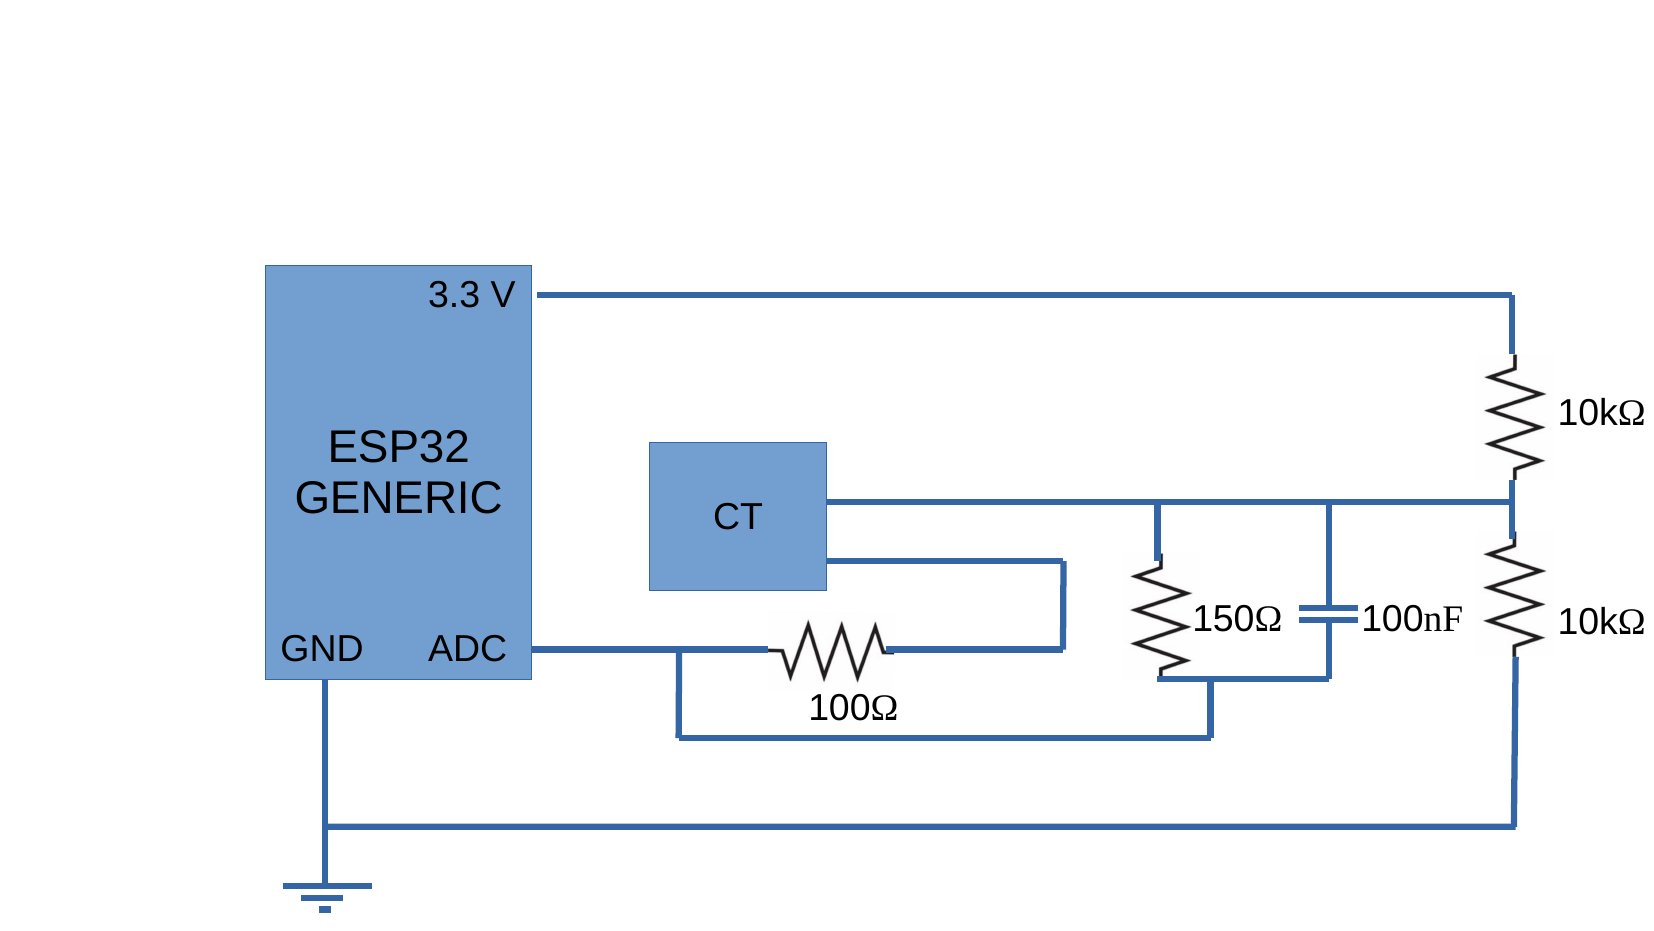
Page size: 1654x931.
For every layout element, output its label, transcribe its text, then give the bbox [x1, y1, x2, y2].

picture [1122, 553, 1200, 680]
text_box GND [265, 620, 384, 680]
text_box ESP32 GENERIC [265, 265, 532, 680]
picture [767, 611, 895, 690]
text_box 100Ω [793, 679, 916, 778]
text_box 100nF [1346, 590, 1495, 689]
text_box 3.3 V [413, 265, 532, 325]
text_box 150Ω [1177, 590, 1300, 689]
text_box ADC [413, 620, 532, 680]
picture [1476, 354, 1554, 480]
picture [1475, 531, 1554, 657]
text_box 10kΩ [1542, 592, 1654, 692]
text_box 10kΩ [1542, 383, 1654, 483]
text_box CT [649, 442, 827, 591]
